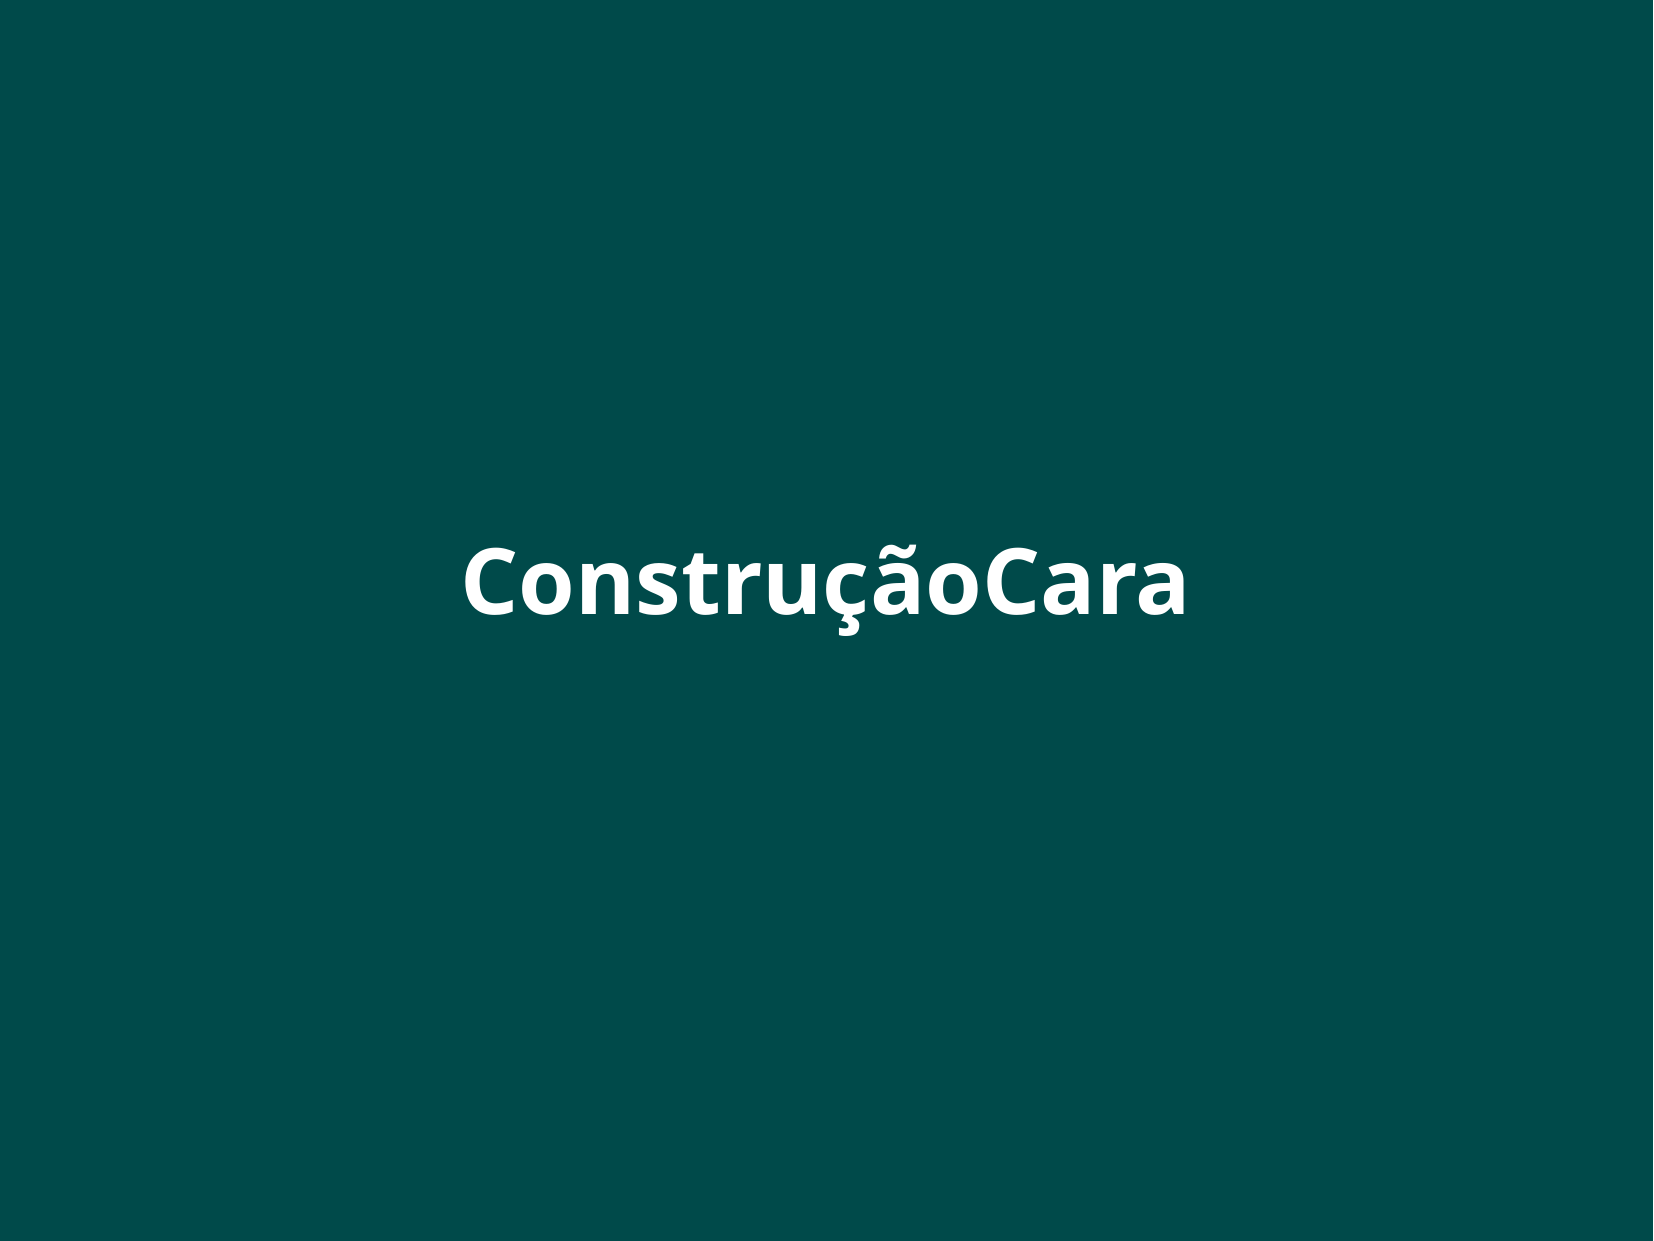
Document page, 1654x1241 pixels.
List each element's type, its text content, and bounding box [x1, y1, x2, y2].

subtitle ConstruçãoCara [82, 56, 1571, 1102]
